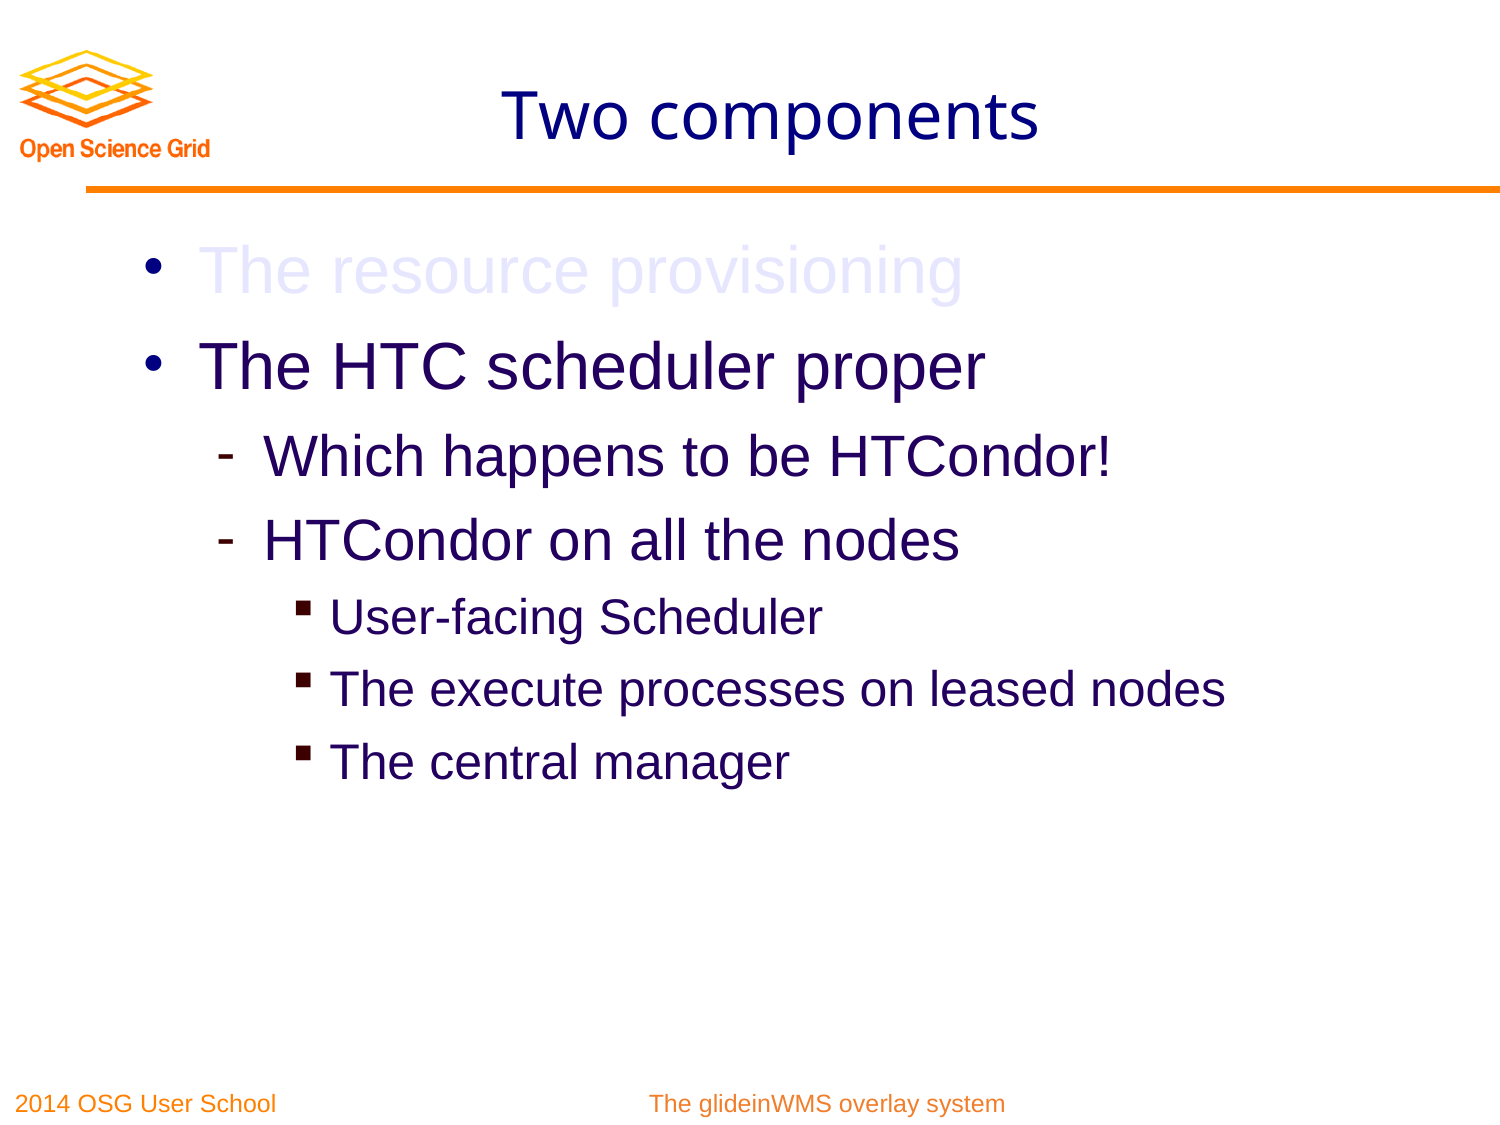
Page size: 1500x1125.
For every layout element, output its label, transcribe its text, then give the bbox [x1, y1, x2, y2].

list The resource provisioning The HTC scheduler proper Which happens to be HTCondor! HTCondor on all the nodes User-facing Scheduler The execute processes on leased nodes The central manager [127, 218, 1403, 1007]
title Two components [201, 18, 1342, 207]
picture [0, 27, 201, 179]
